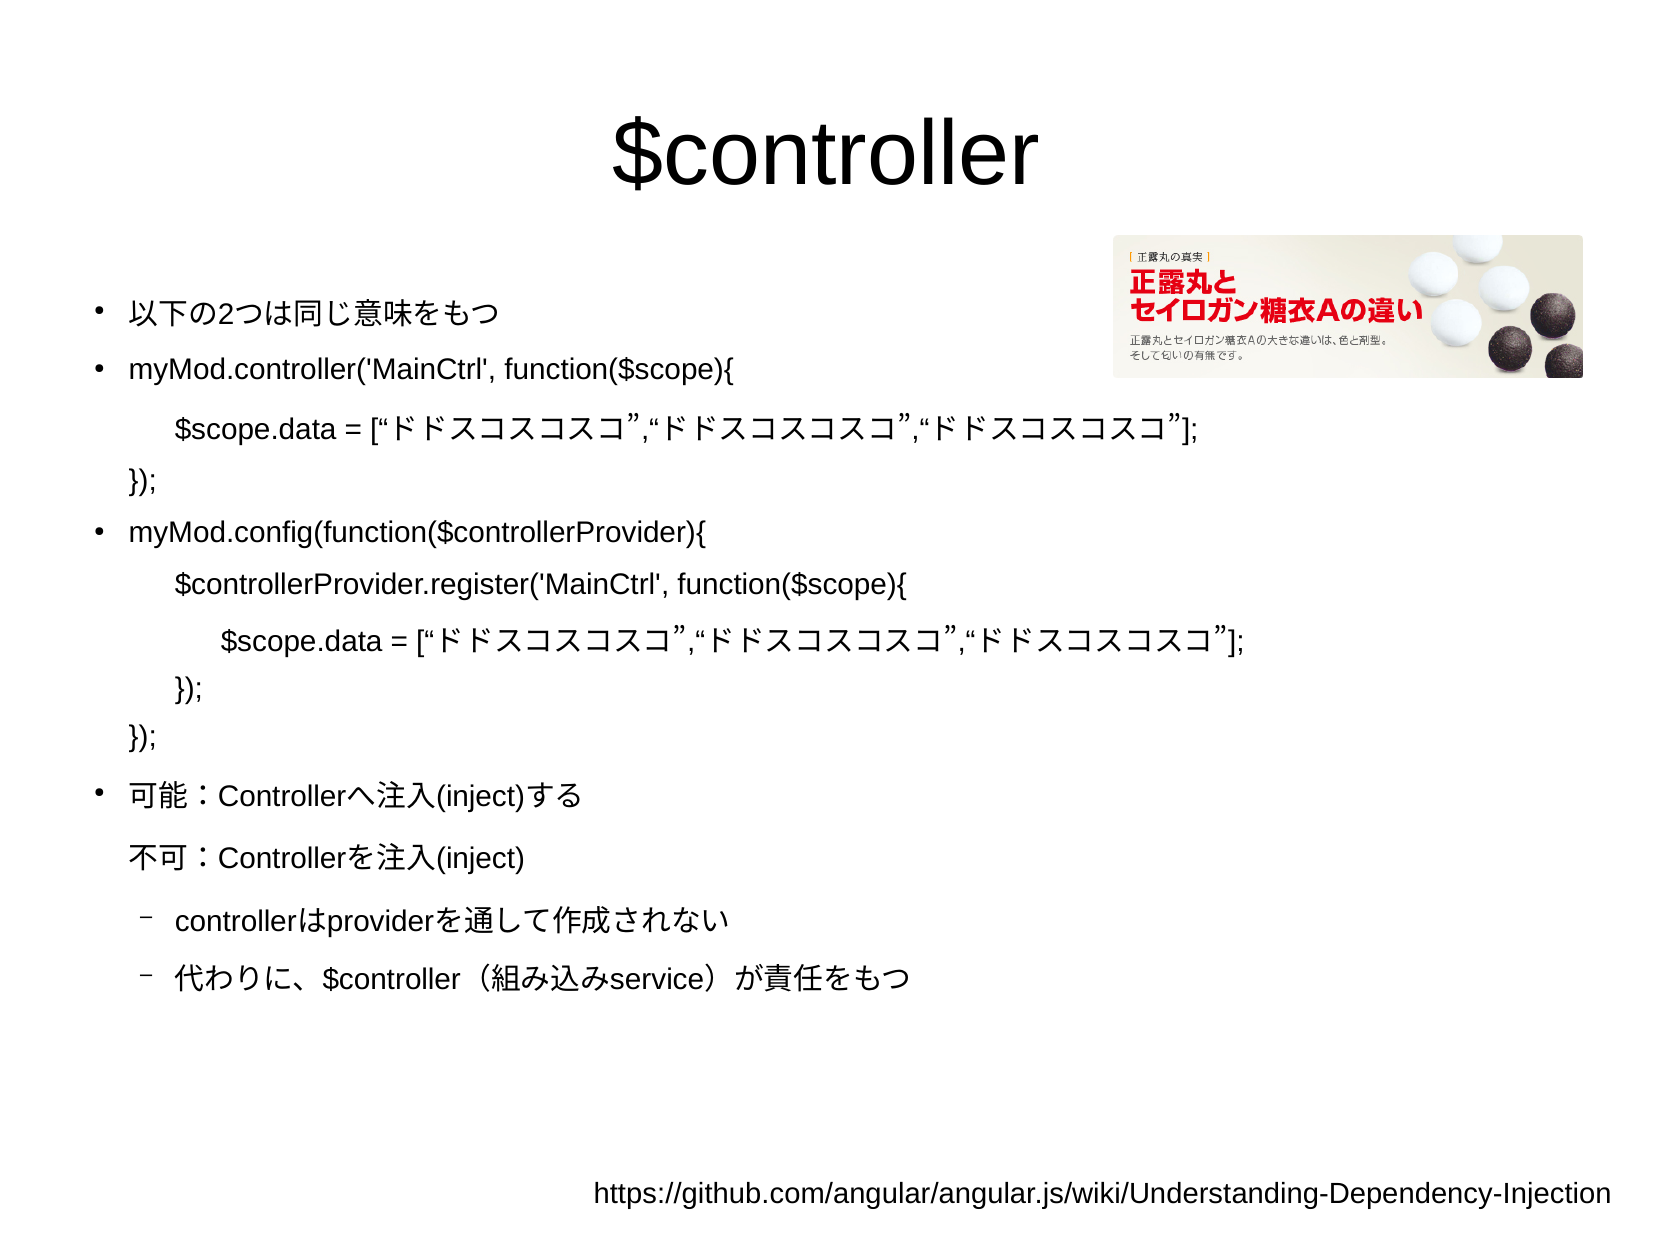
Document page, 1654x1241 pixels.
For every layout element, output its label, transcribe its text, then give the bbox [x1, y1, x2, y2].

picture [1113, 235, 1583, 378]
text_box https://github.com/angular/angular.js/wiki/Understanding-Dependency-Injection [578, 1169, 1629, 1217]
list 以下の2つは同じ意味をもつ myMod.controller('MainCtrl', function($scope){ $scope.data = [“ドドスコスコスコ”,“ドドスコスコスコ”,“ドドスコスコスコ”]; }); myMod.config(function($controllerProvider){ $controllerProvider.register('MainCtrl', function($scope){ $scope.data = [“ドドスコスコスコ”,“ドドスコスコスコ”,“ドドスコスコスコ”]; }); }); 可能：Controllerへ注入(inject)する 不可：Controllerを注入(inject) controllerはproviderを通して作成されない 代わりに、$controller（組み込みservice）が責任をもつ [82, 290, 1571, 1010]
title $controller [82, 49, 1571, 257]
